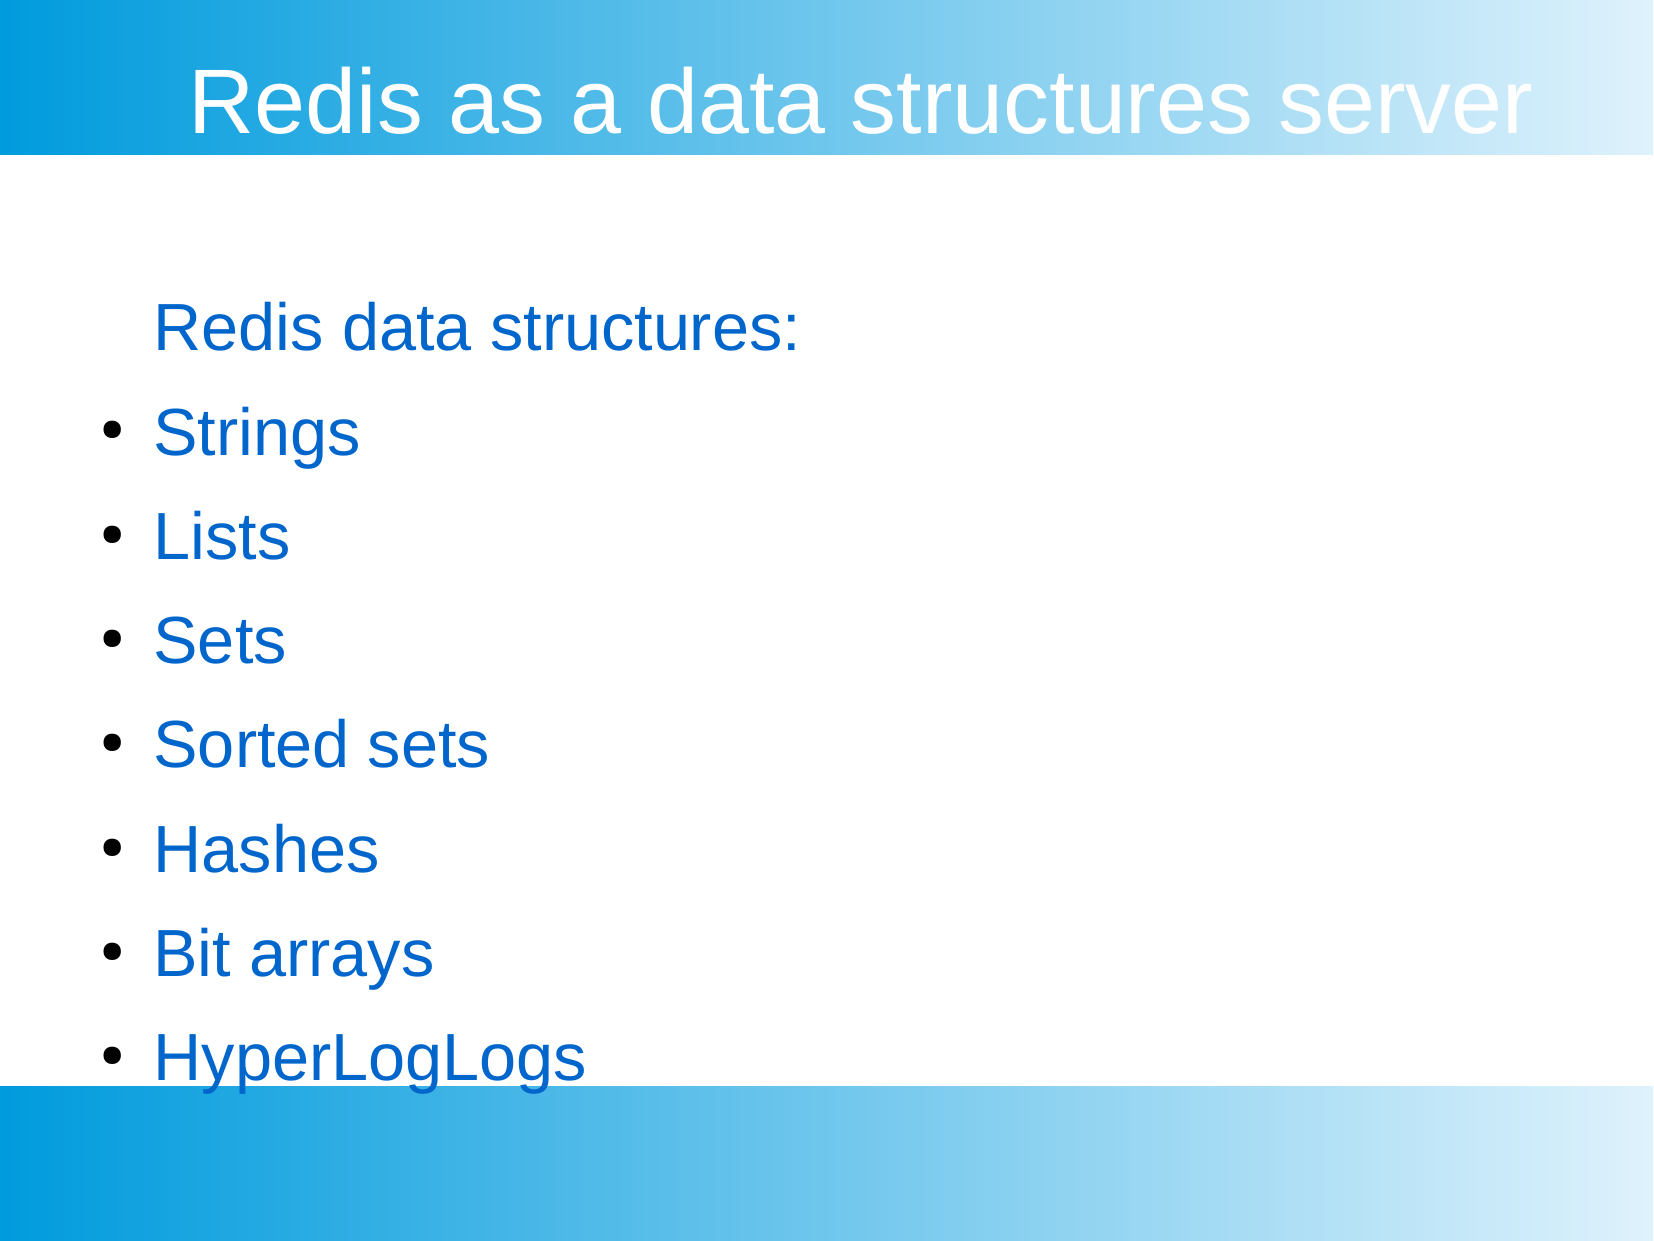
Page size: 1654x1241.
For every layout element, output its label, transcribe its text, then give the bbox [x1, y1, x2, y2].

title Redis as a data structures server [82, 49, 1571, 155]
list Redis data structures: Strings Lists Sets Sorted sets Hashes Bit arrays HyperLogLogs [82, 290, 1571, 1010]
